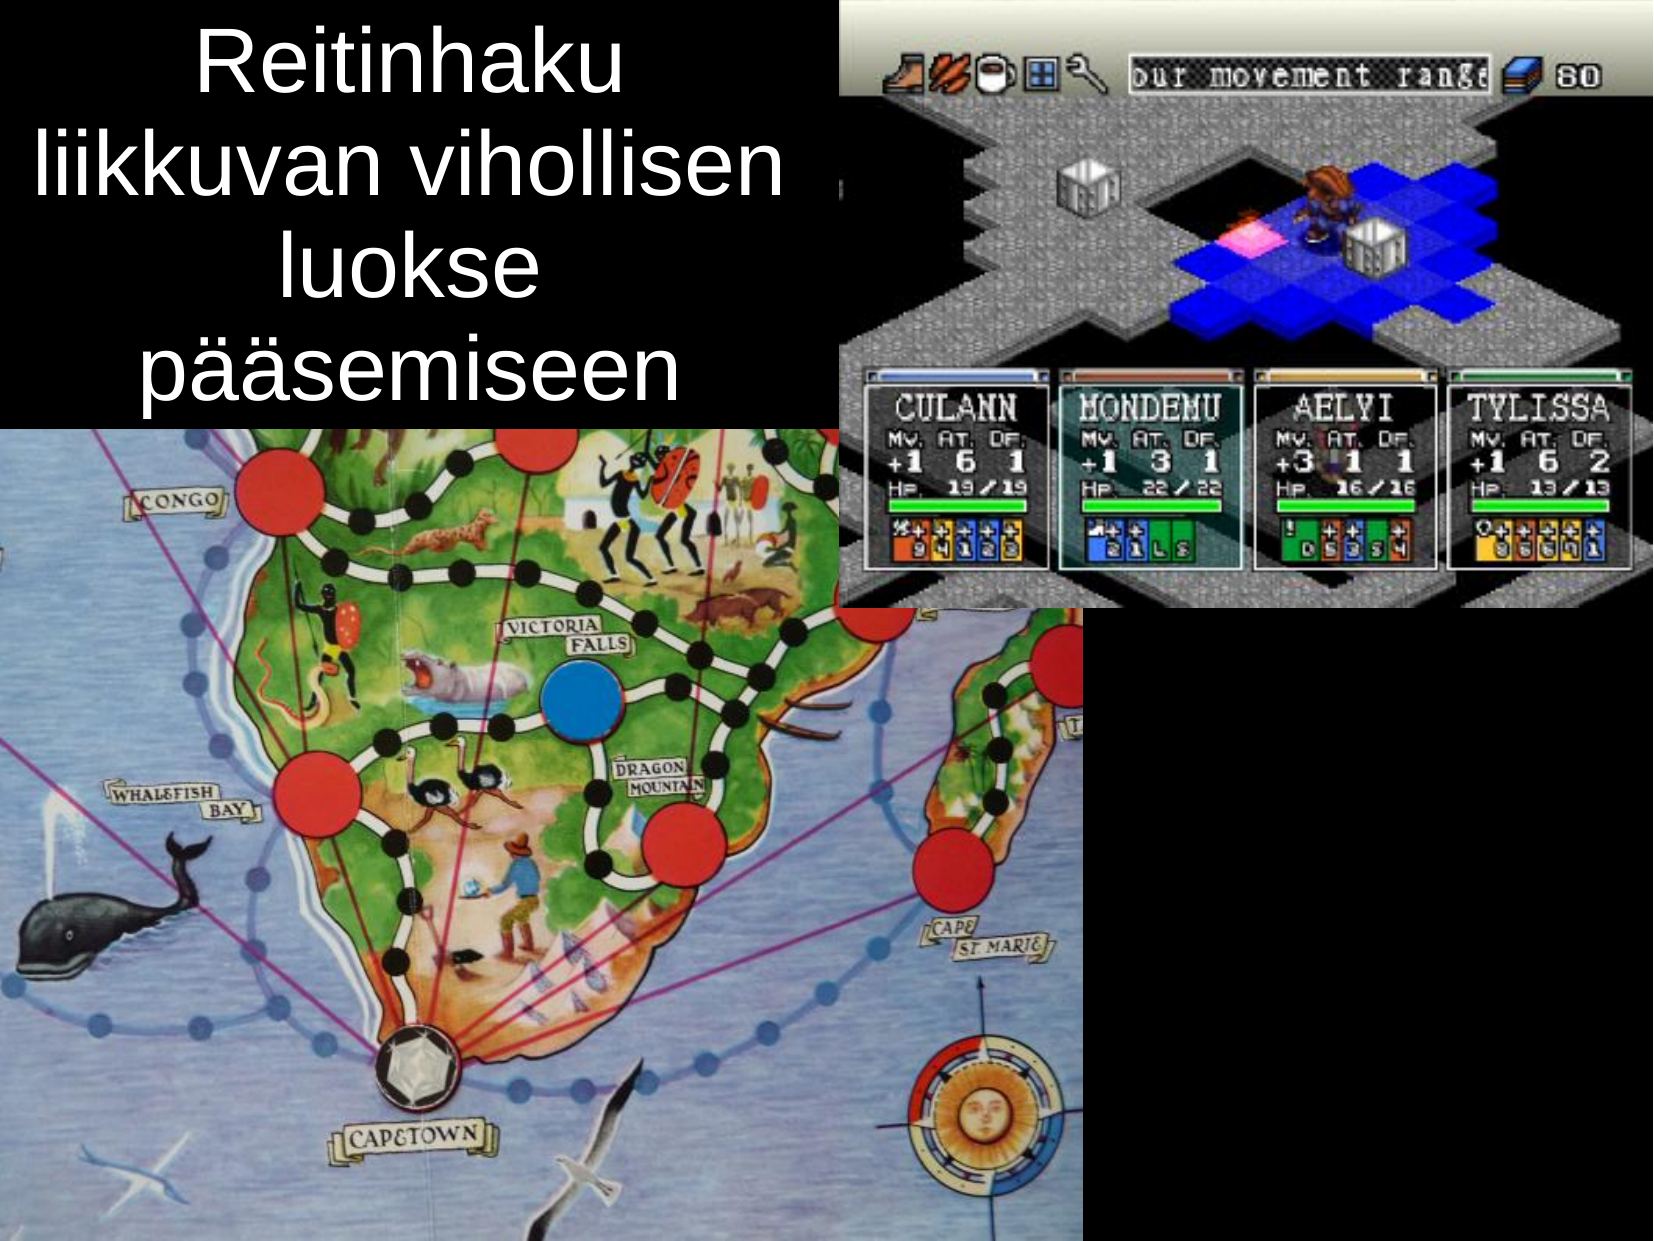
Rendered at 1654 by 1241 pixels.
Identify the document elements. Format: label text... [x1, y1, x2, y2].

title Reitinhaku liikkuvan vihollisen luokse pääsemiseen [14, 9, 806, 421]
picture [0, 0, 1653, 1241]
